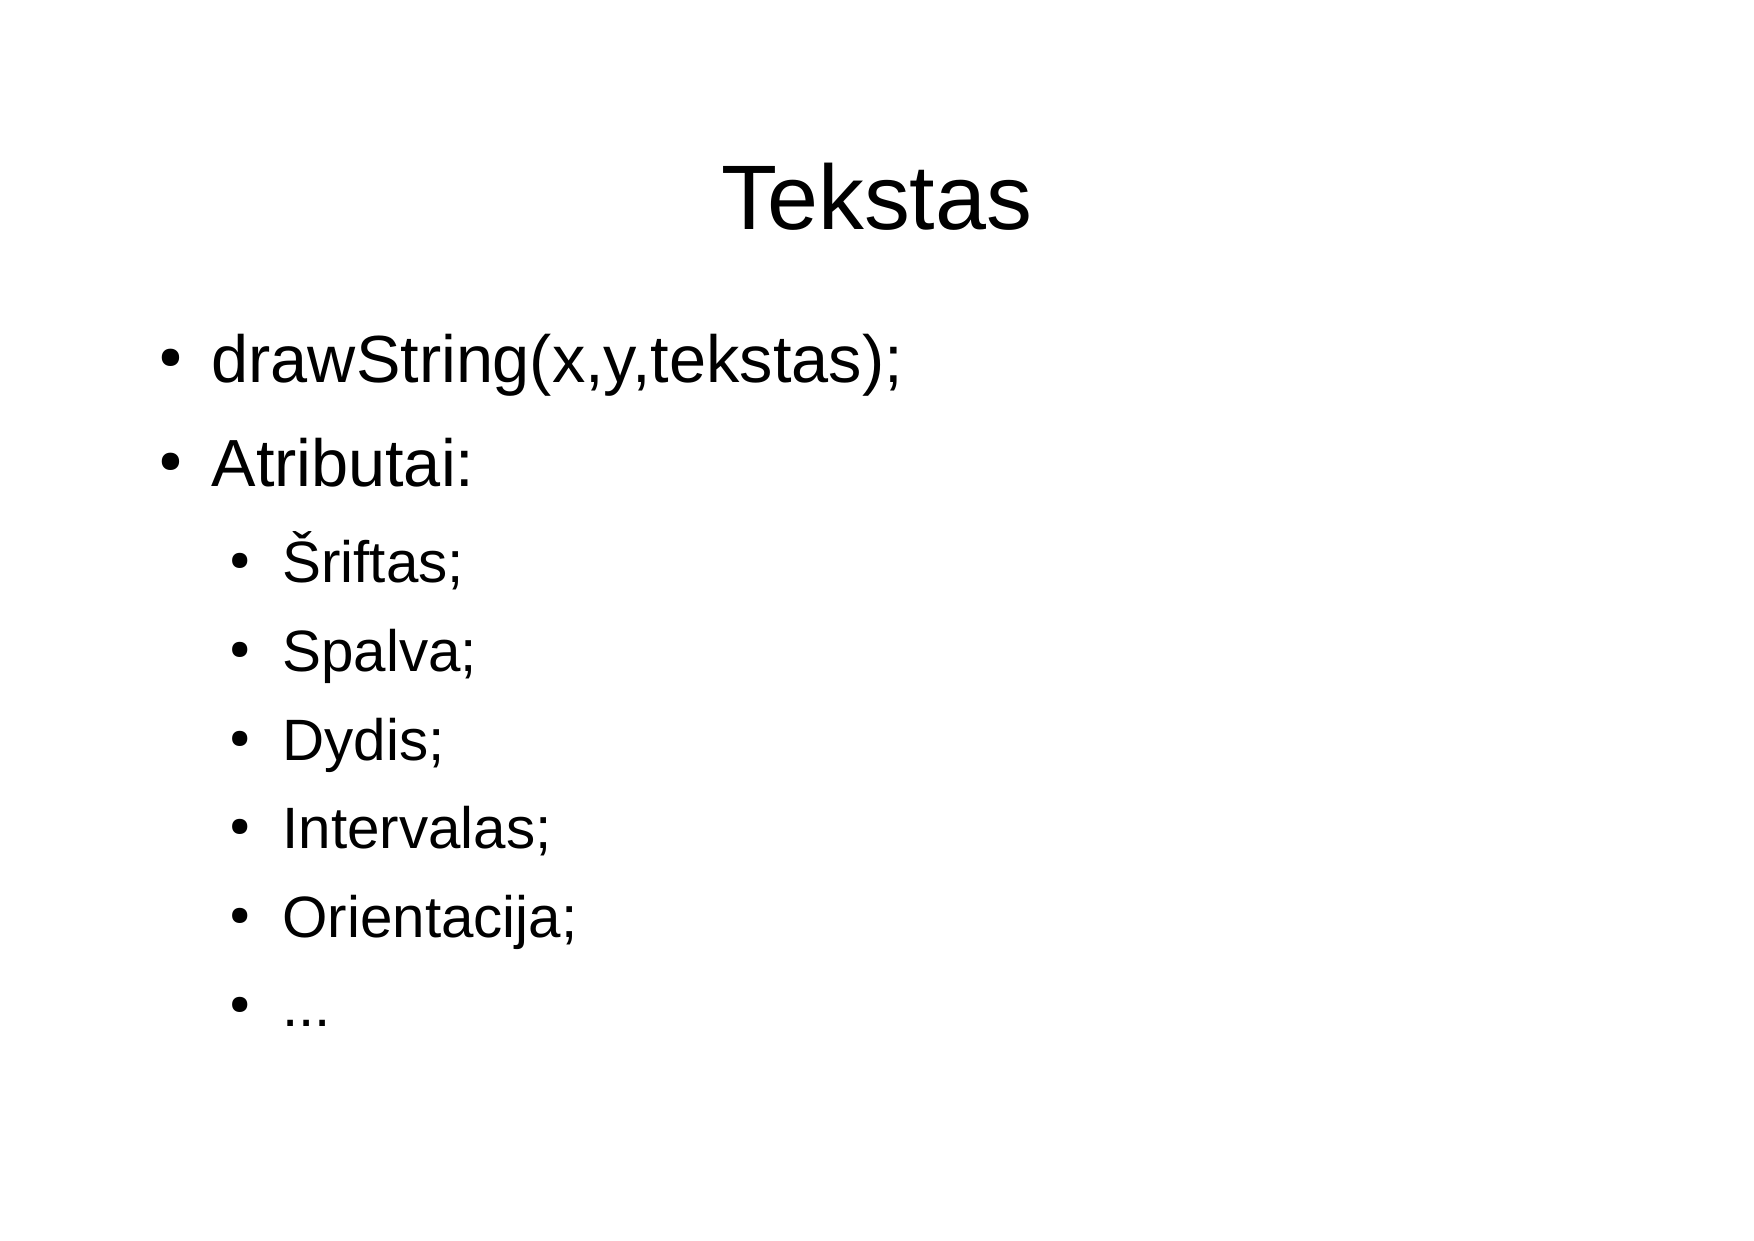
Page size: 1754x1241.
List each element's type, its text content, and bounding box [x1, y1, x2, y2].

list drawString(x,y,tekstas); Atributai: Šriftas; Spalva; Dydis; Intervalas; Orientacija; ... [140, 321, 1614, 1048]
title Tekstas [140, 111, 1614, 284]
